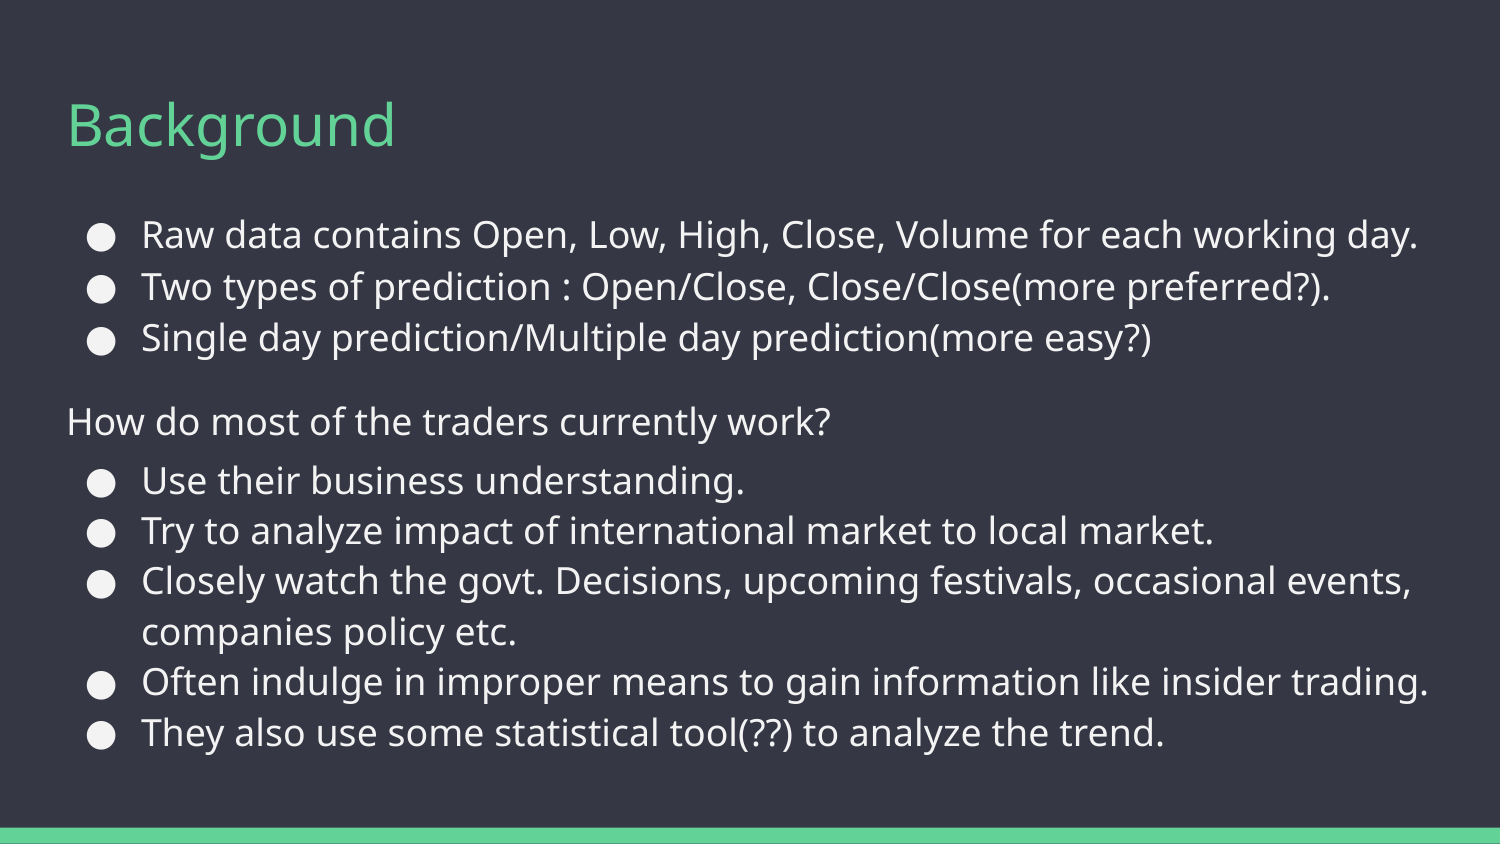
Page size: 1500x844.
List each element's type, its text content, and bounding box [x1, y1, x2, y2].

title Background [51, 72, 1449, 167]
list Raw data contains Open, Low, High, Close, Volume for each working day. Two types of prediction : Open/Close, Close/Close(more preferred?). Single day prediction/Multiple day prediction(more easy?) How do most of the traders currently work? Use their business understanding. Try to analyze impact of international market to local market. Closely watch the govt. Decisions, upcoming festivals, occasional events, companies policy etc. Often indulge in improper means to gain information like insider trading. They also use some statistical tool(??) to analyze the trend. [51, 189, 1449, 750]
